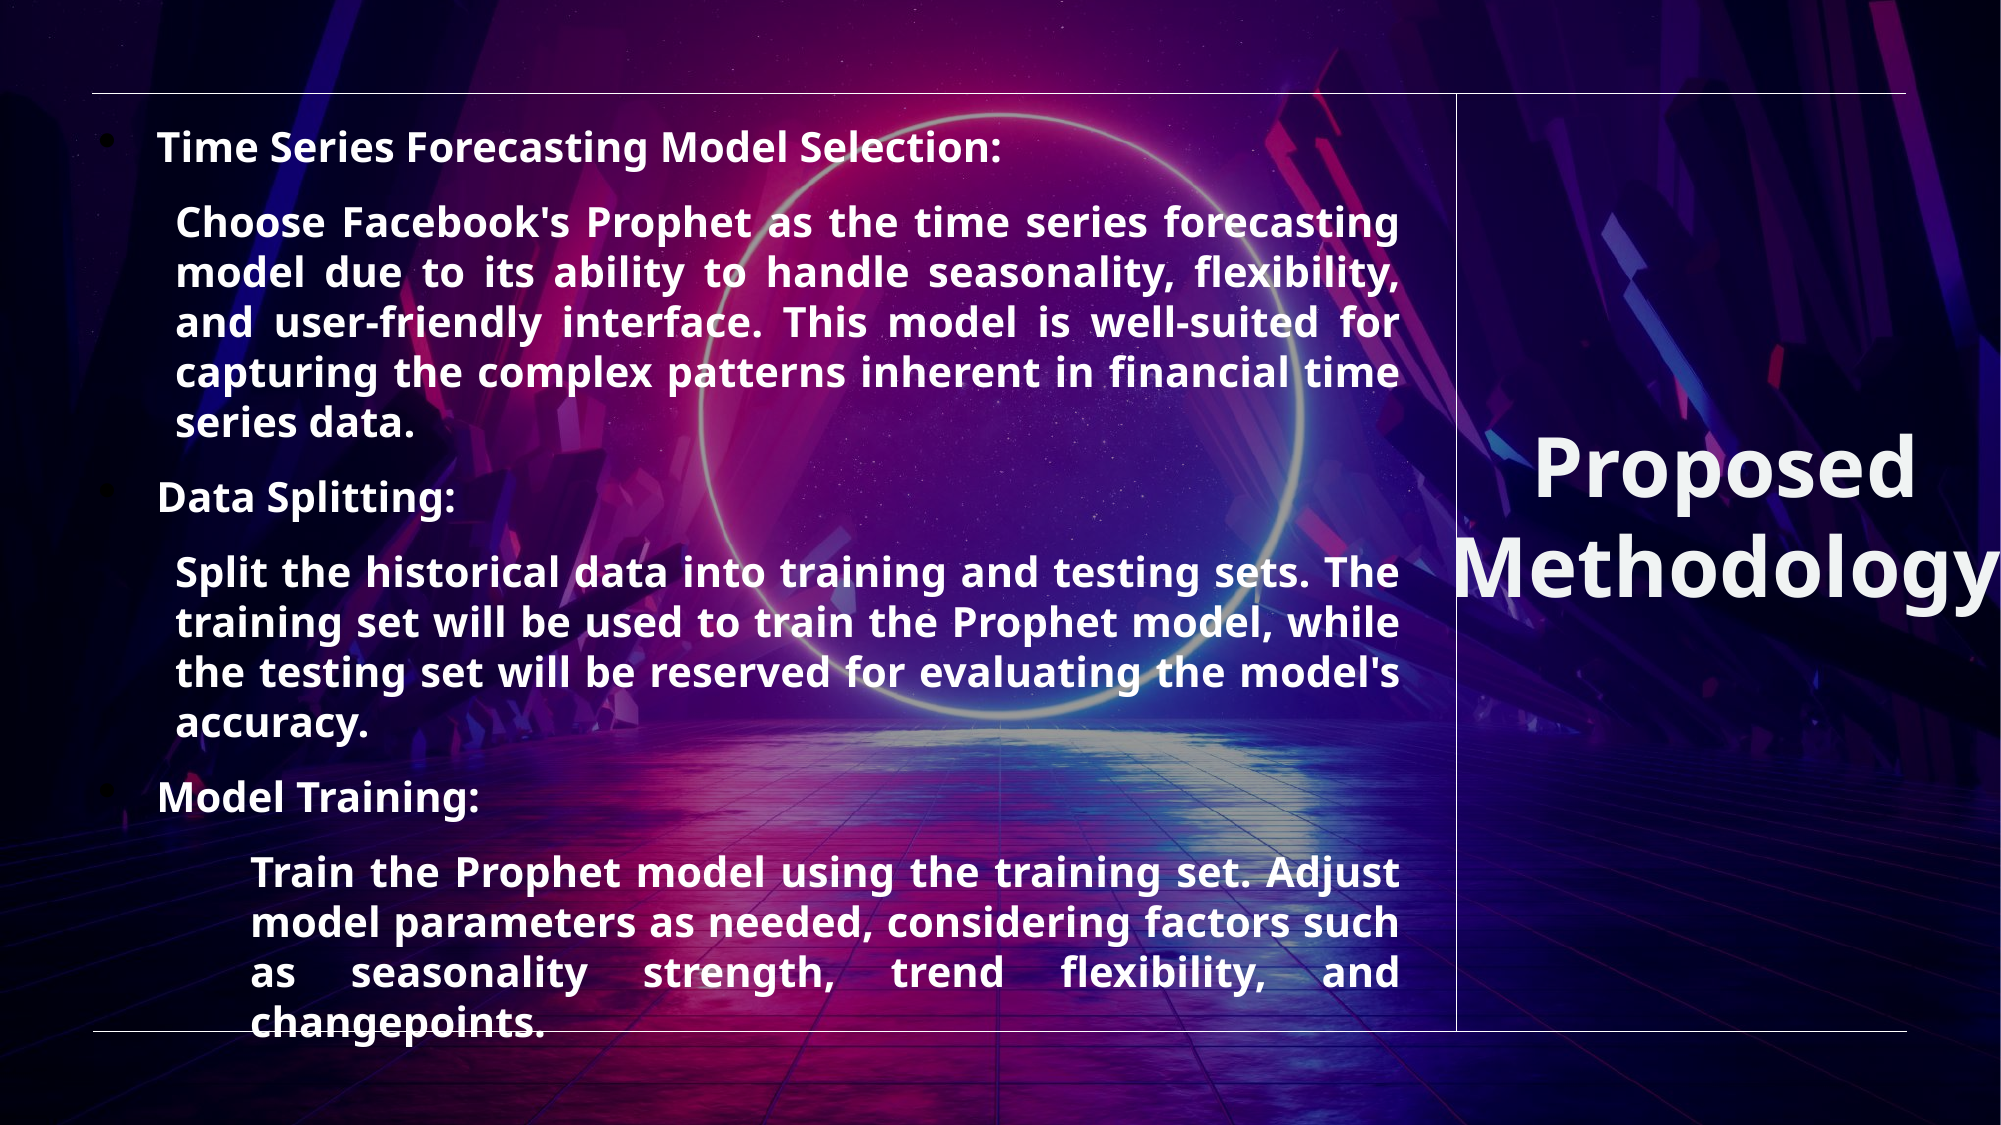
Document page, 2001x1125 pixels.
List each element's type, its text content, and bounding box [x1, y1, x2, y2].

picture [280, 1019, 289, 1031]
text_box Time Series Forecasting Model Selection: Choose Facebook's Prophet as the time series forecasting model due to its ability to handle seasonality, flexibility, and user-friendly interface. This model is well-suited for capturing the complex patterns inherent in financial time series data. Data Splitting: Split the historical data into training and testing sets. The training set will be used to train the Prophet model, while the testing set will be reserved for evaluating the model's accuracy. Model Training: Train the Prophet model using the training set. Adjust model parameters as needed, considering factors such as seasonality strength, trend flexibility, and changepoints. [85, 113, 1426, 1012]
picture [476, 1019, 485, 1031]
picture [359, 1019, 368, 1031]
picture [386, 1018, 395, 1023]
picture [437, 1019, 447, 1031]
picture [307, 1026, 315, 1031]
text_box Proposed Methodology [1426, 407, 2000, 625]
picture [505, 625, 1456, 1031]
picture [411, 1019, 420, 1031]
picture [0, 0, 2000, 1125]
picture [333, 1019, 342, 1031]
picture [280, 1012, 500, 1031]
